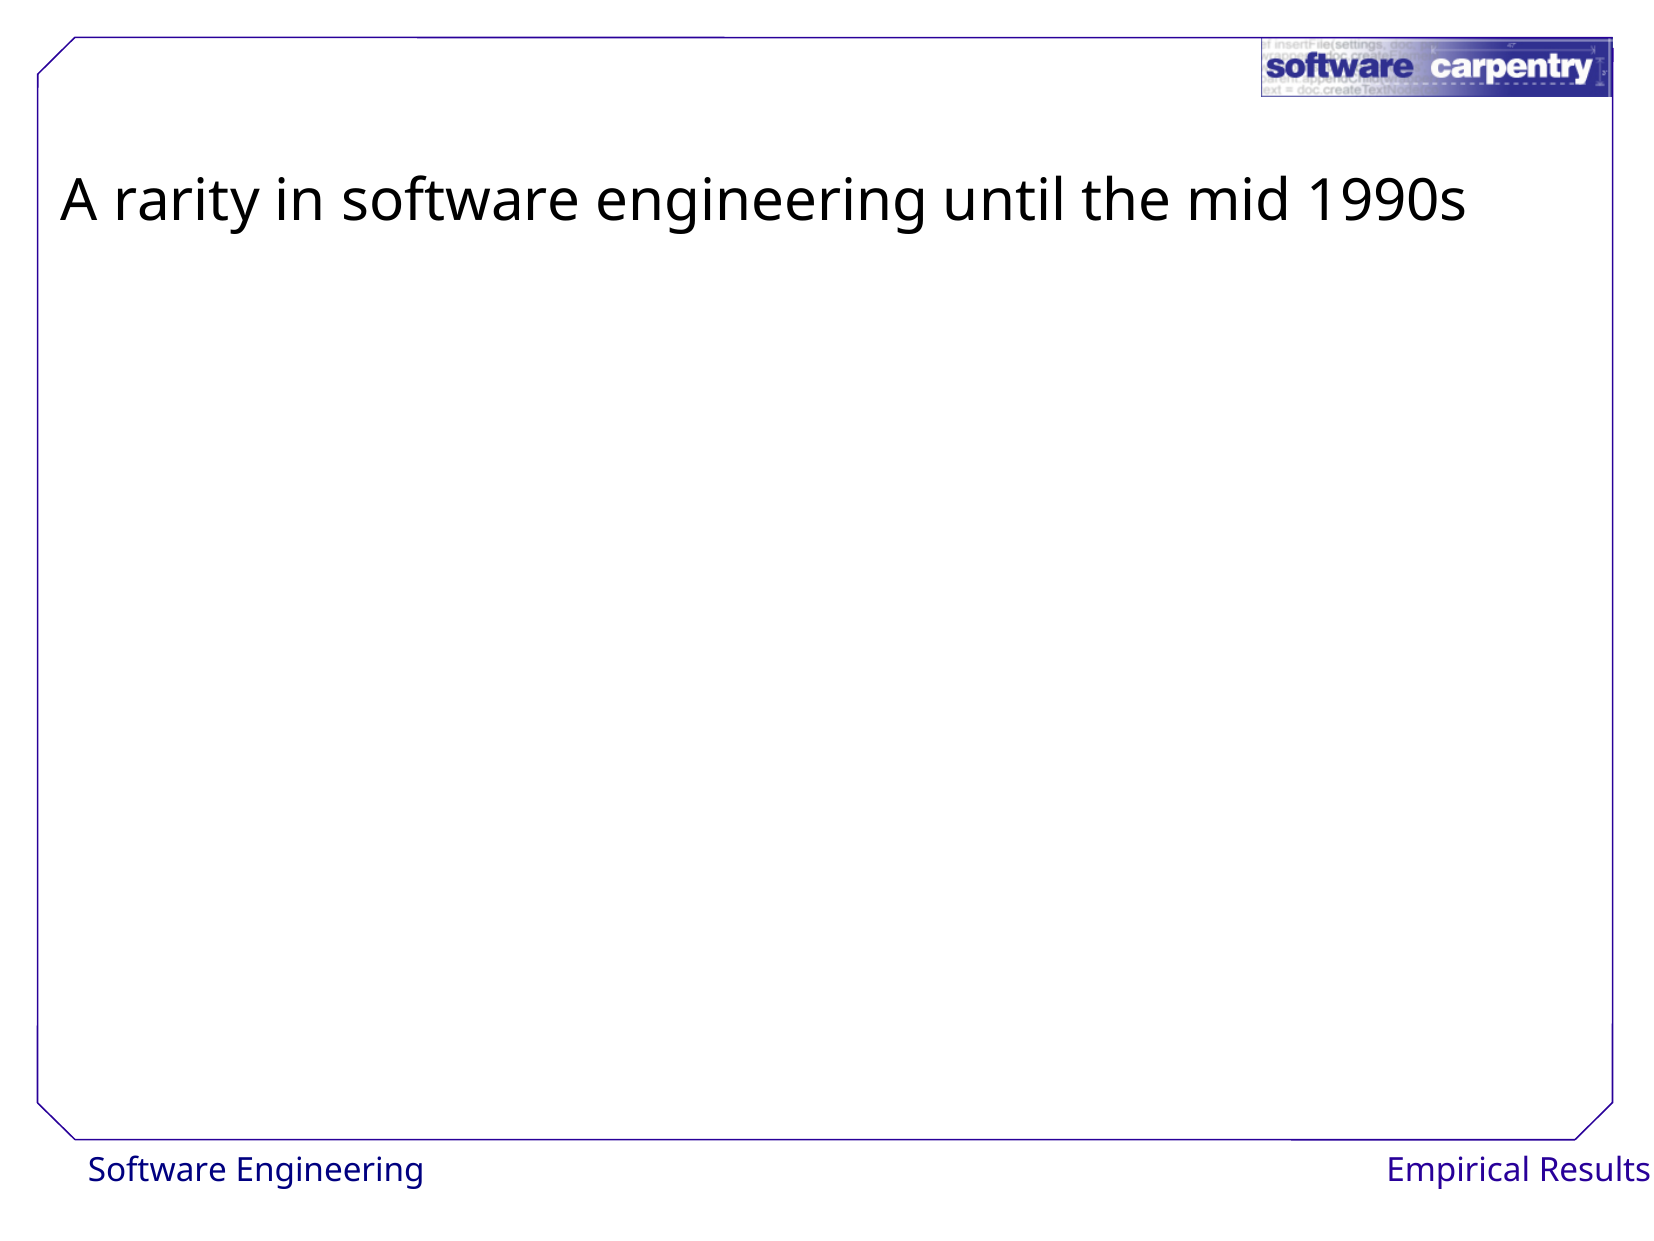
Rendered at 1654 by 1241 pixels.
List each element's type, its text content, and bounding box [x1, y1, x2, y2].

text_box A rarity in software engineering until the mid 1990s [46, 119, 1633, 240]
picture [1261, 39, 1613, 97]
